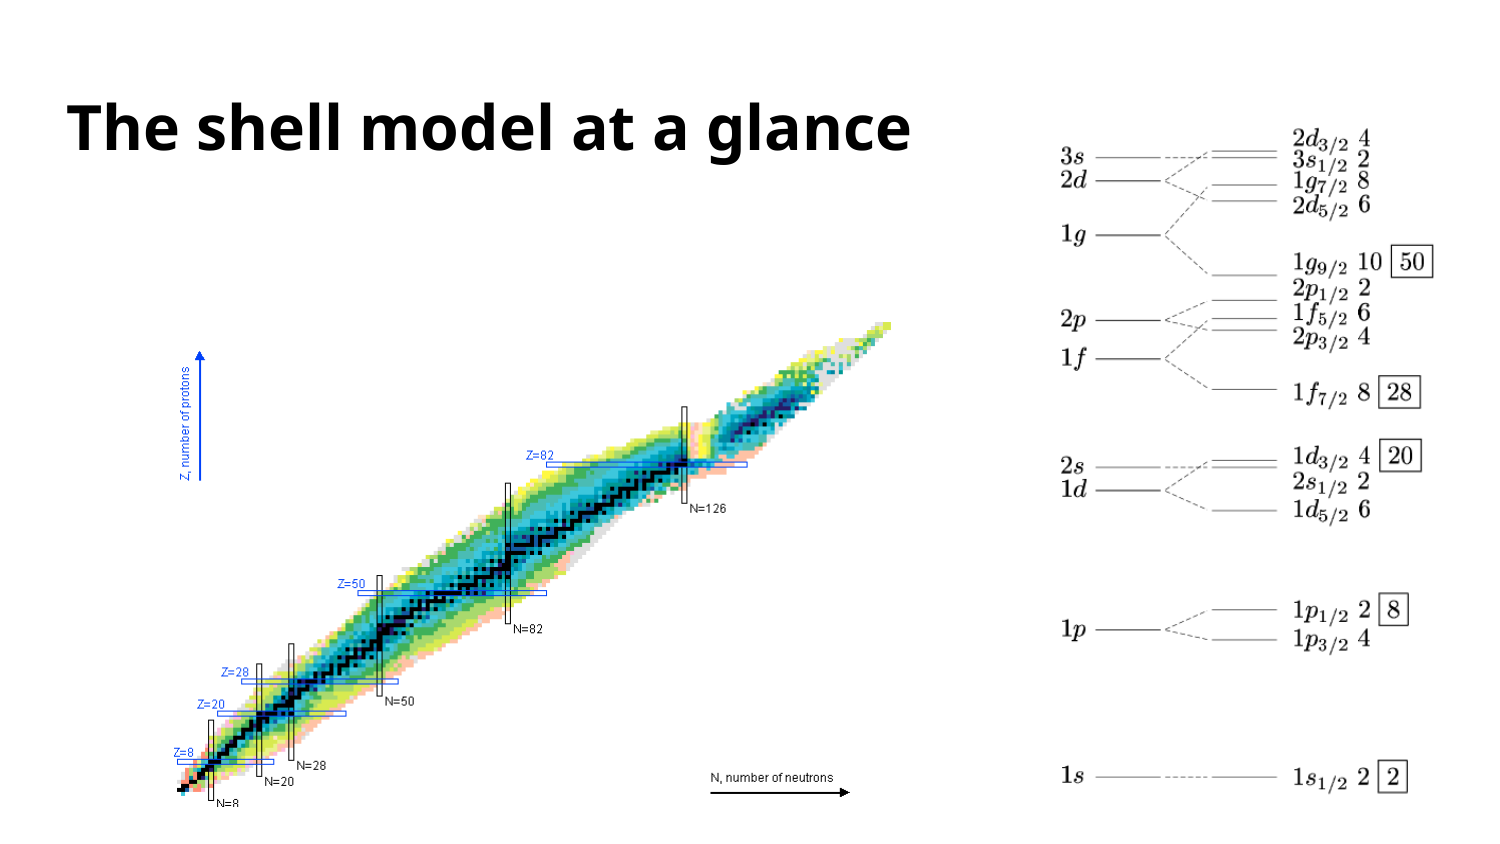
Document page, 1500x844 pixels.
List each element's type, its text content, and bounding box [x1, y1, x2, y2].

picture [174, 316, 899, 807]
picture [1007, 104, 1462, 819]
title The shell model at a glance [51, 72, 1449, 176]
